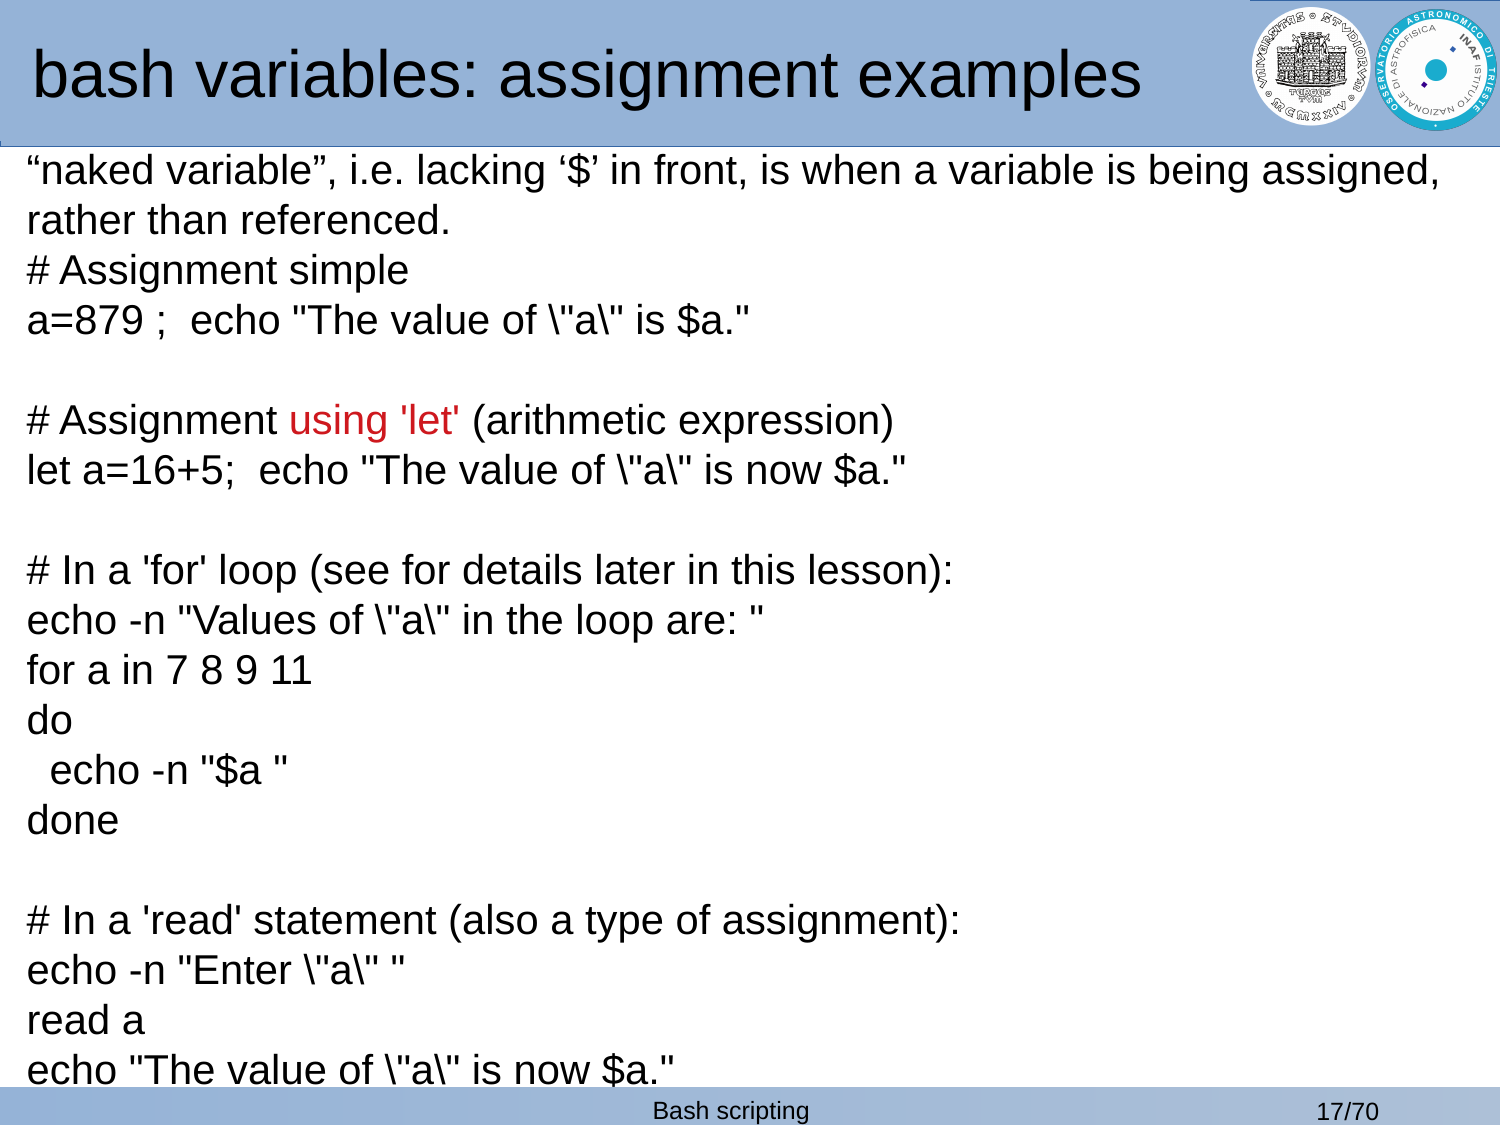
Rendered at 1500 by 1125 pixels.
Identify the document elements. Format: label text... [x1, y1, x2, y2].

title Traditional service delivery [1250, 0, 1500, 135]
list “naked variable”, i.e. lacking ‘$’ in front, is when a variable is being assigned, rather than referenced. # Assignment simple a=879 ; echo "The value of \"a\" is $a." # Assignment using 'let' (arithmetic expression) let a=16+5; echo "The value of \"a\" is now $a." # In a 'for' loop (see for details later in this lesson): echo -n "Values of \"a\" in the loop are: " for a in 7 8 9 11 do echo -n "$a " done # In a 'read' statement (also a type of assignment): echo -n "Enter \"a\" " read a echo "The value of \"a\" is now $a." [11, 135, 1500, 1081]
text_box [1245, 0, 1250, 141]
text_box bash variables: assignment examples [0, 0, 1245, 141]
